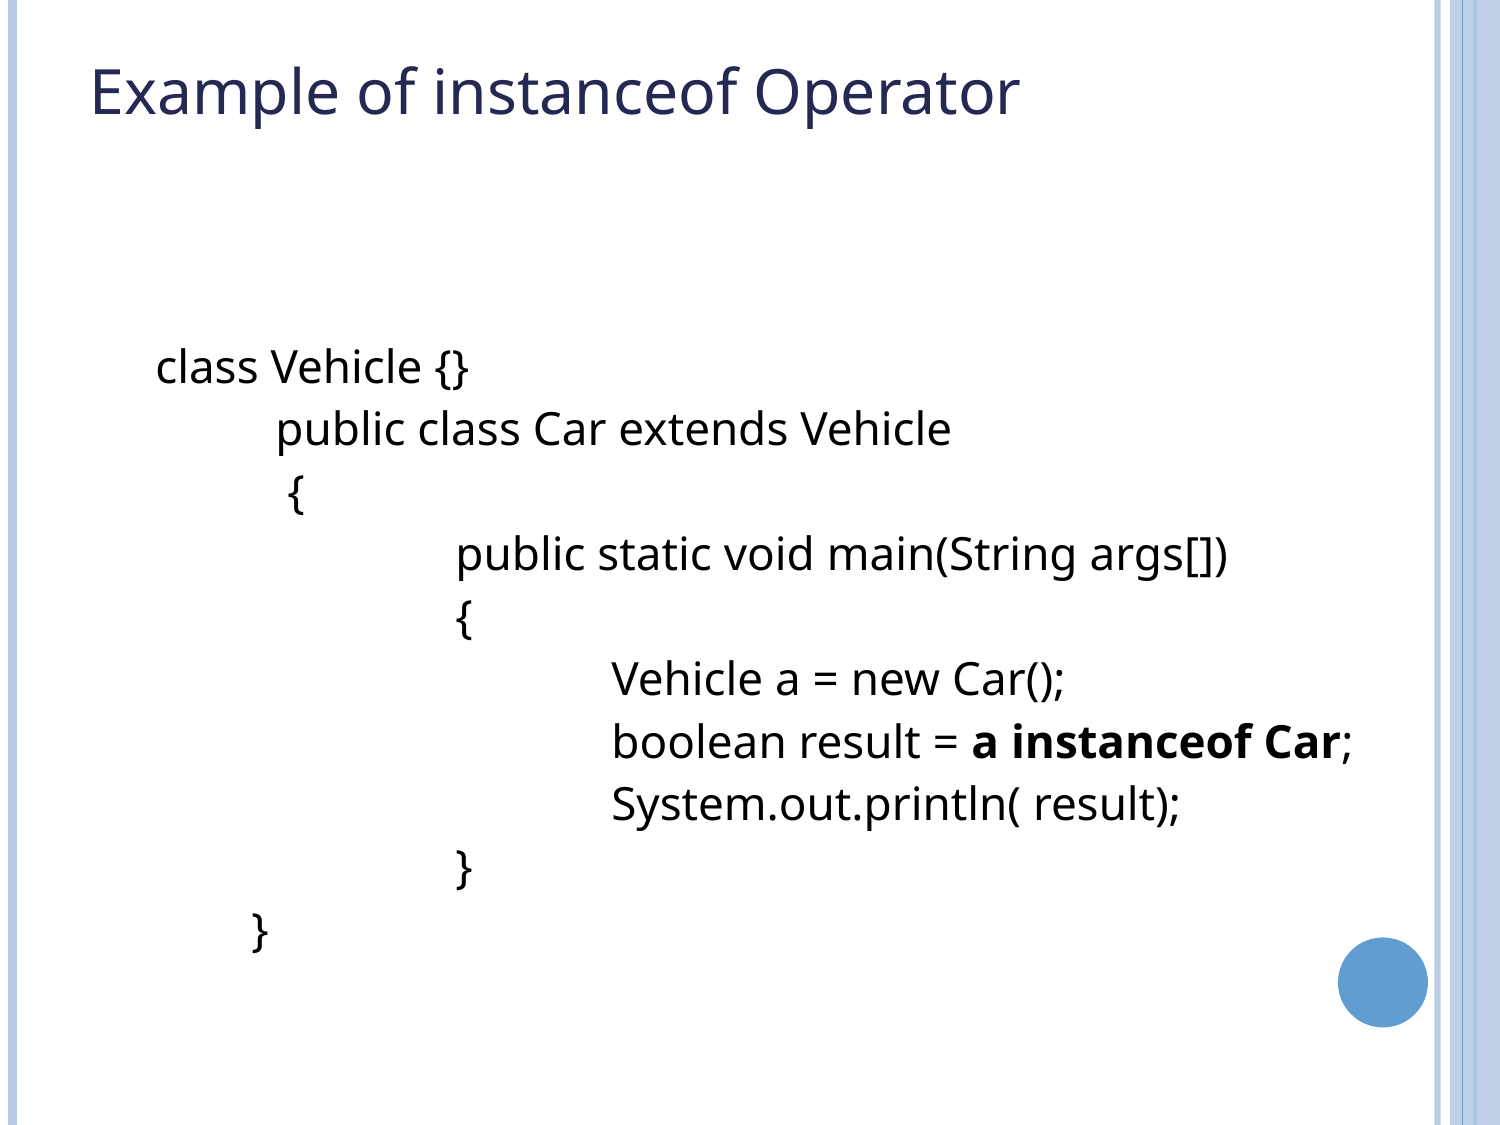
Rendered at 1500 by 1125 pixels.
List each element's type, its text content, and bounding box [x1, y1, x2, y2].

table_header class Vehicle {} public class Car extends Vehicle { public static void main(String args[]) { Vehicle a = new Car(); boolean result = a instanceof Car; System.out.println( result); } } [148, 326, 1388, 1011]
title Example of instanceof Operator [75, 45, 1300, 233]
